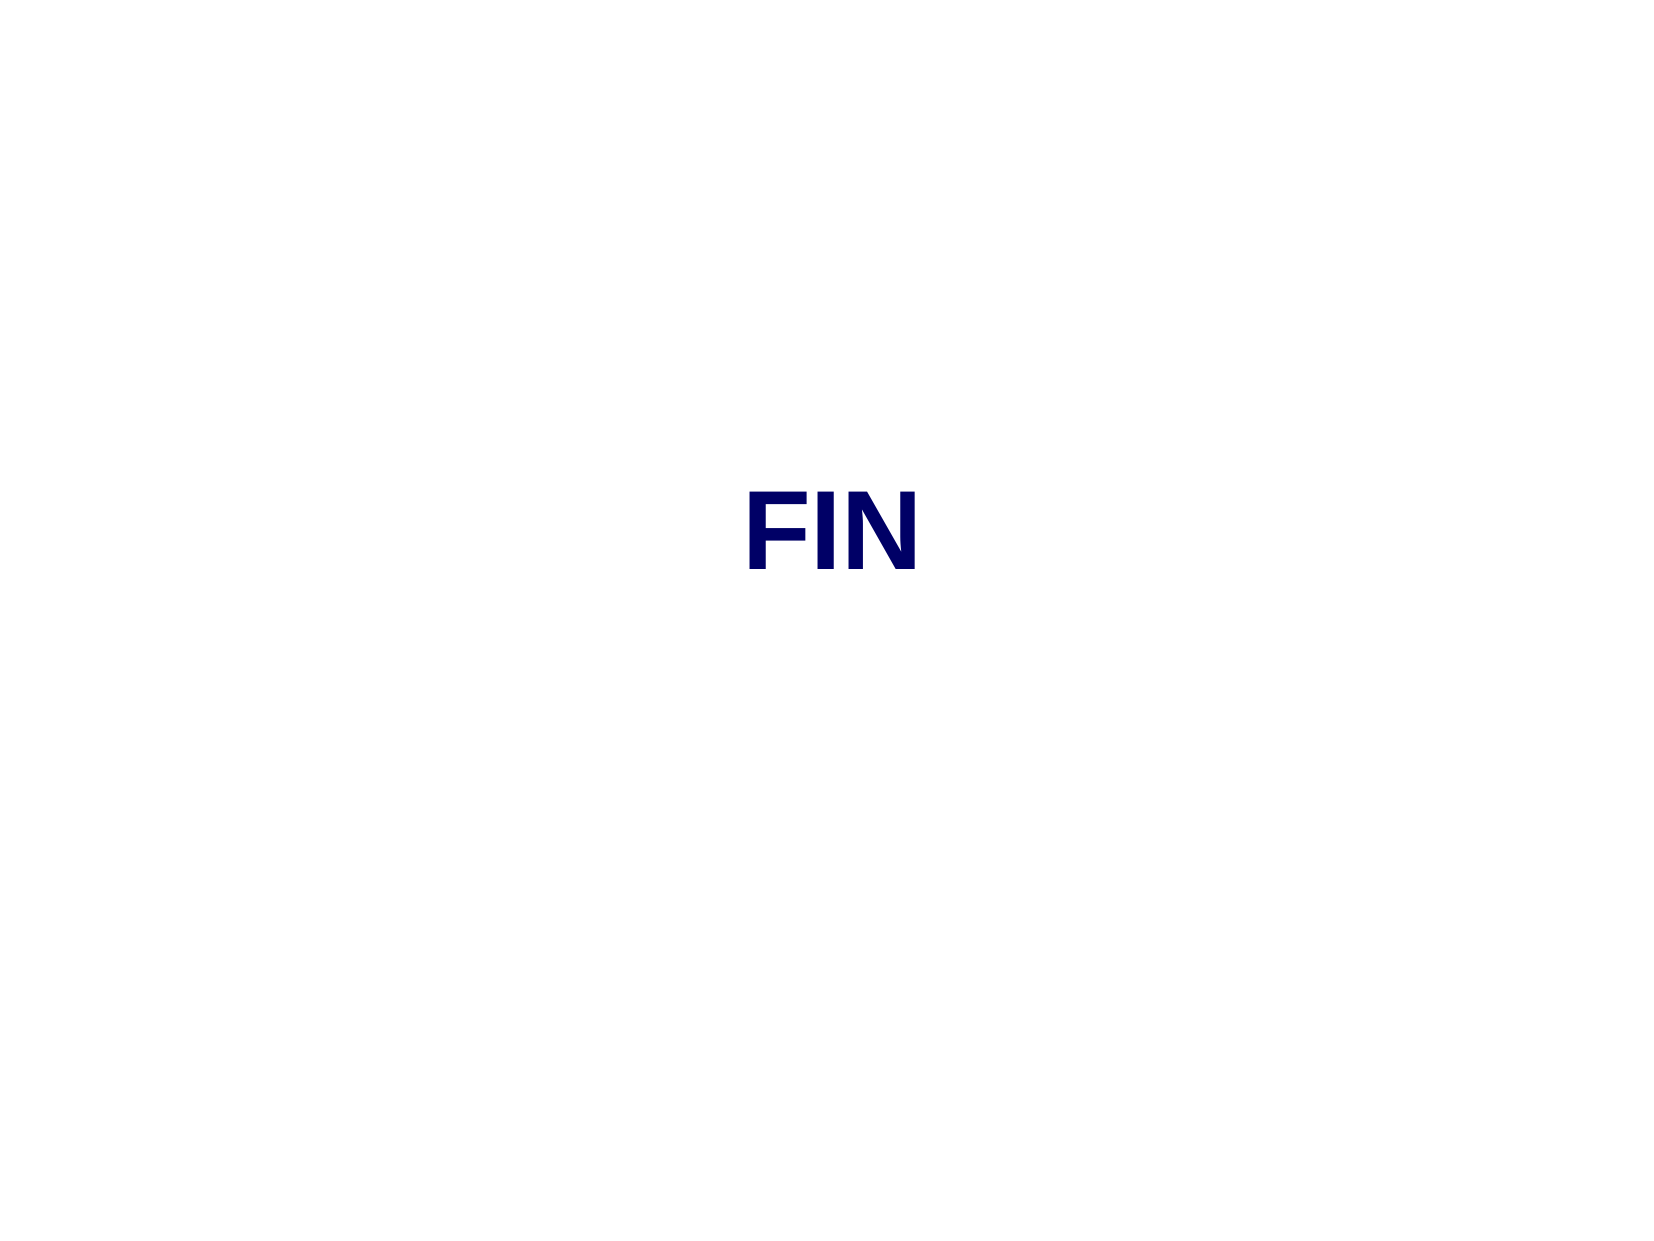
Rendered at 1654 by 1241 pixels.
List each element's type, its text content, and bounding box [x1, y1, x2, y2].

text_box FIN [555, 460, 1111, 601]
